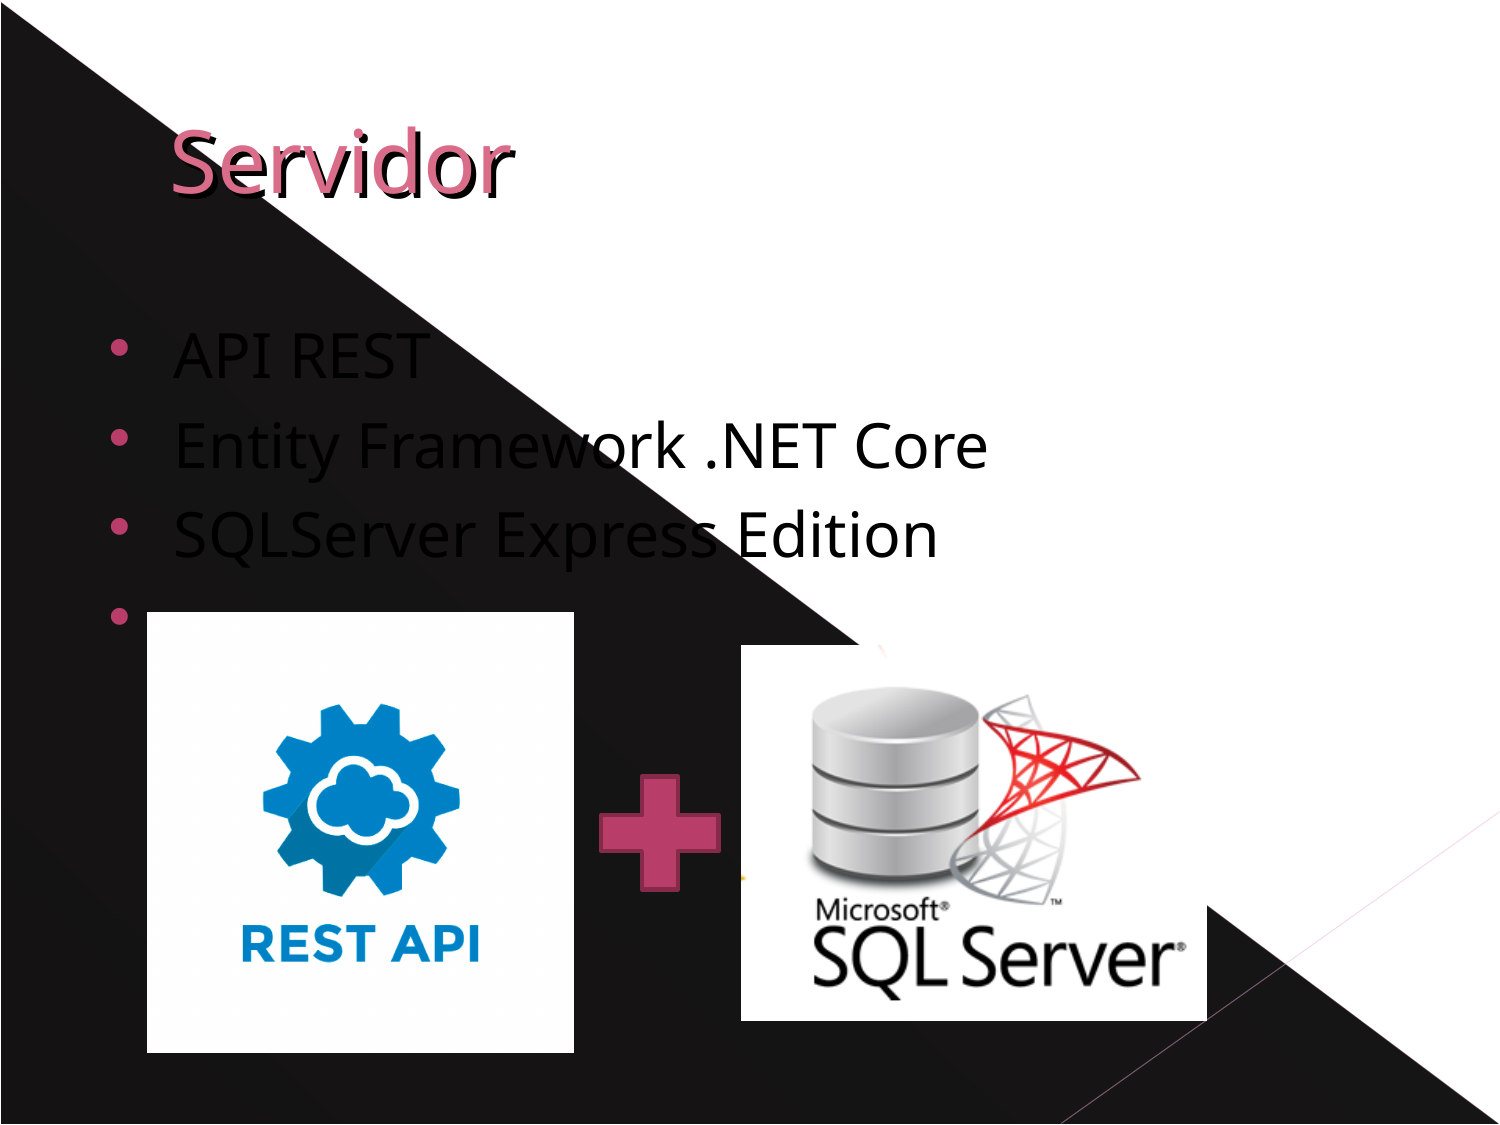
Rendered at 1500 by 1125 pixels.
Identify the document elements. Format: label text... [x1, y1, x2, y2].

title Servidor [75, 43, 1426, 274]
list API REST Entity Framework .NET Core SQLServer Express Edition [75, 308, 1426, 1059]
picture [147, 612, 574, 1053]
text_box [601, 776, 719, 890]
picture [741, 645, 1207, 1021]
